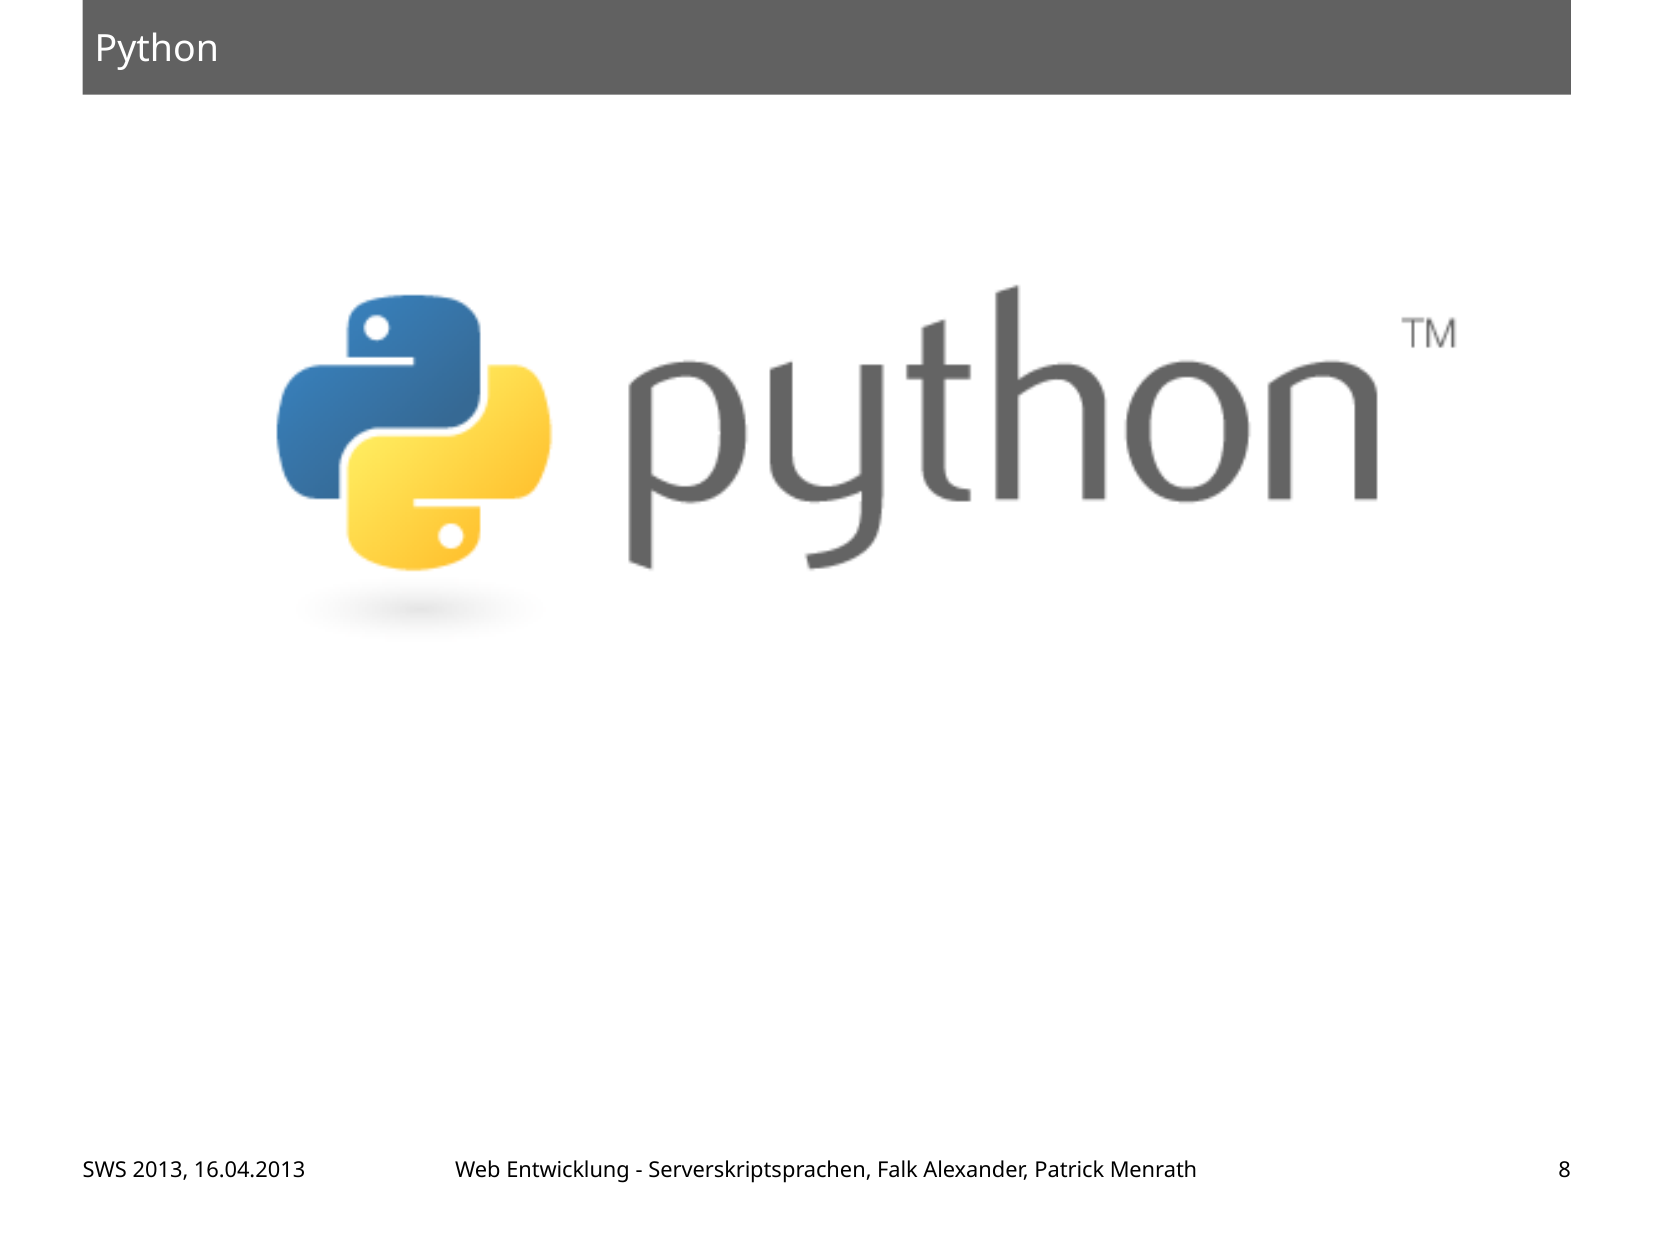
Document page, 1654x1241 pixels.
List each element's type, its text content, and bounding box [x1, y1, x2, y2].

title Python [82, 0, 1571, 95]
picture [82, 214, 1571, 718]
